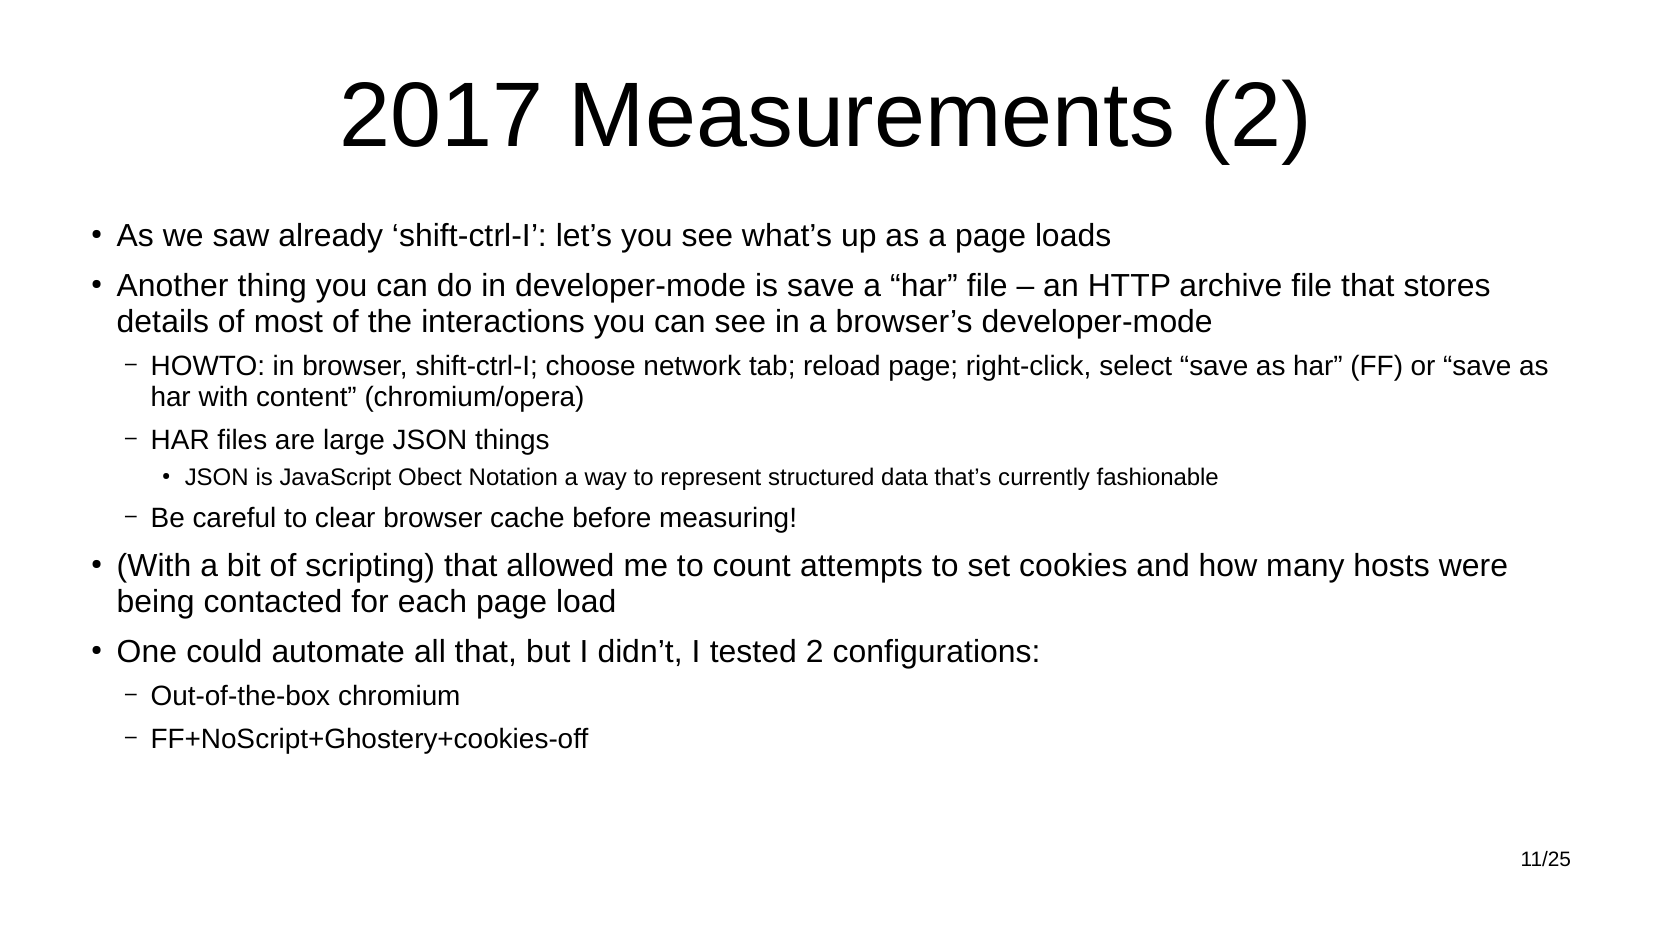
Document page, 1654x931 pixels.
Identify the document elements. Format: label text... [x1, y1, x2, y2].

list As we saw already ‘shift-ctrl-I’: let’s you see what’s up as a page loads Another thing you can do in developer-mode is save a “har” file – an HTTP archive file that stores details of most of the interactions you can see in a browser’s developer-mode HOWTO: in browser, shift-ctrl-I; choose network tab; reload page; right-click, select “save as har” (FF) or “save as har with content” (chromium/opera) HAR files are large JSON things JSON is JavaScript Obect Notation a way to represent structured data that’s currently fashionable Be careful to clear browser cache before measuring! (With a bit of scripting) that allowed me to count attempts to set cookies and how many hosts were being contacted for each page load One could automate all that, but I didn’t, I tested 2 configurations: Out-of-the-box chromium FF+NoScript+Ghostery+cookies-off [82, 217, 1571, 758]
title 2017 Measurements (2) [82, 37, 1571, 193]
